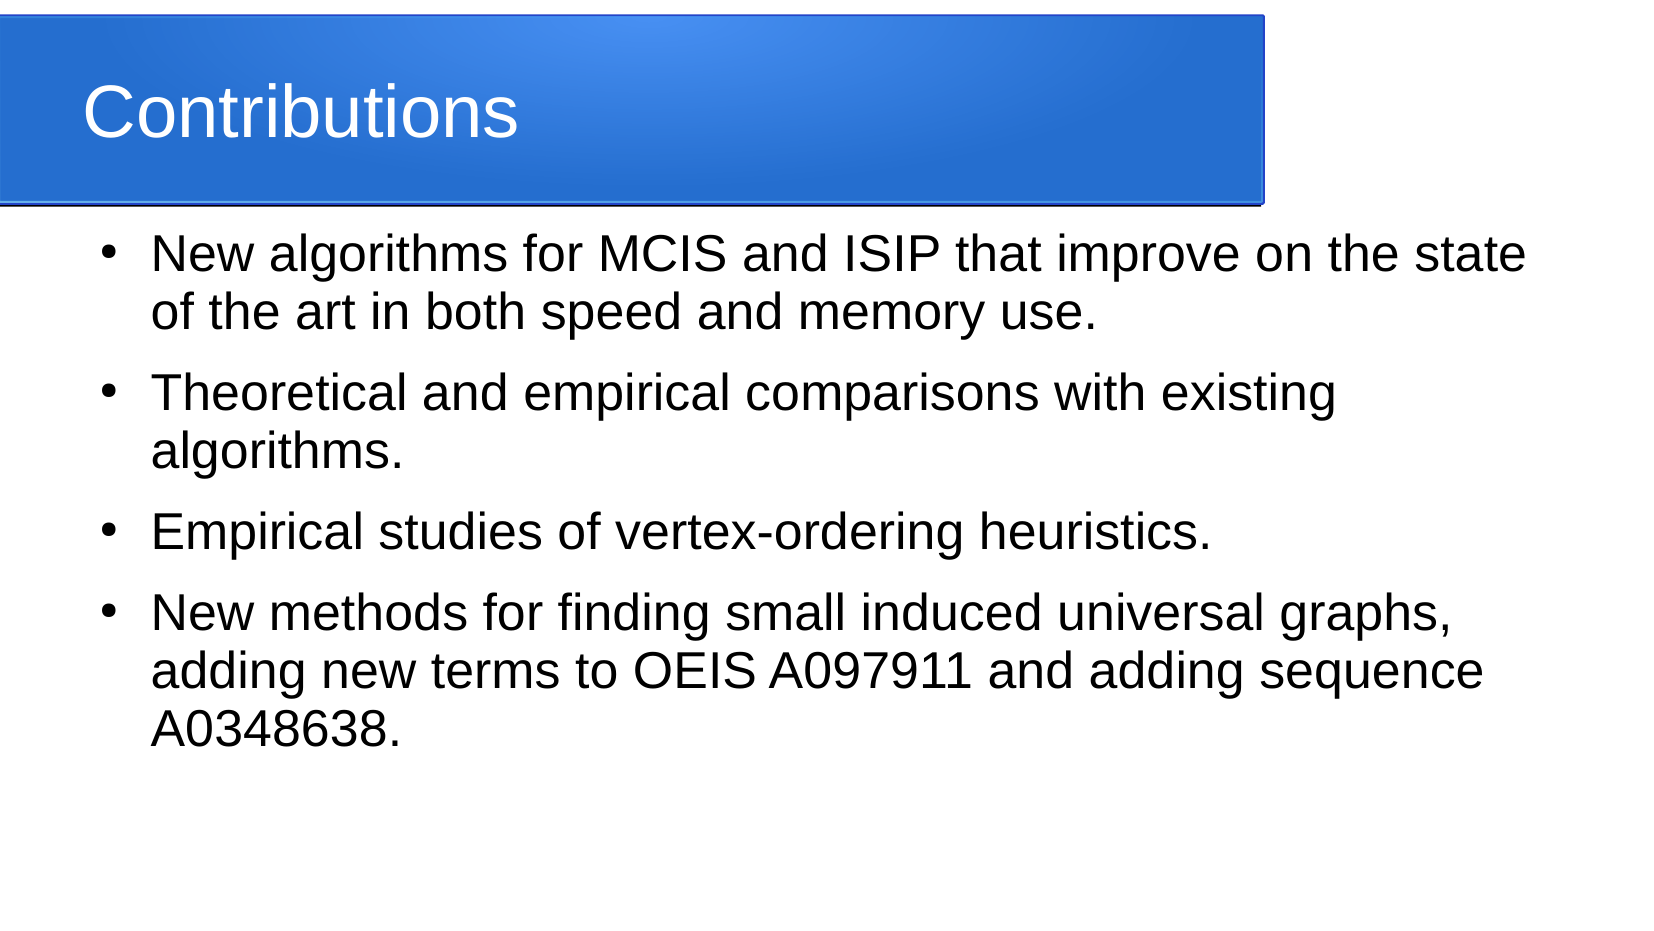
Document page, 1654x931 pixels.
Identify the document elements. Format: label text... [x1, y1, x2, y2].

list New algorithms for MCIS and ISIP that improve on the state of the art in both speed and memory use. Theoretical and empirical comparisons with existing algorithms. Empirical studies of vertex-ordering heuristics. New methods for finding small induced universal graphs, adding new terms to OEIS A097911 and adding sequence A0348638. [82, 224, 1571, 764]
title Contributions [82, 35, 1235, 189]
